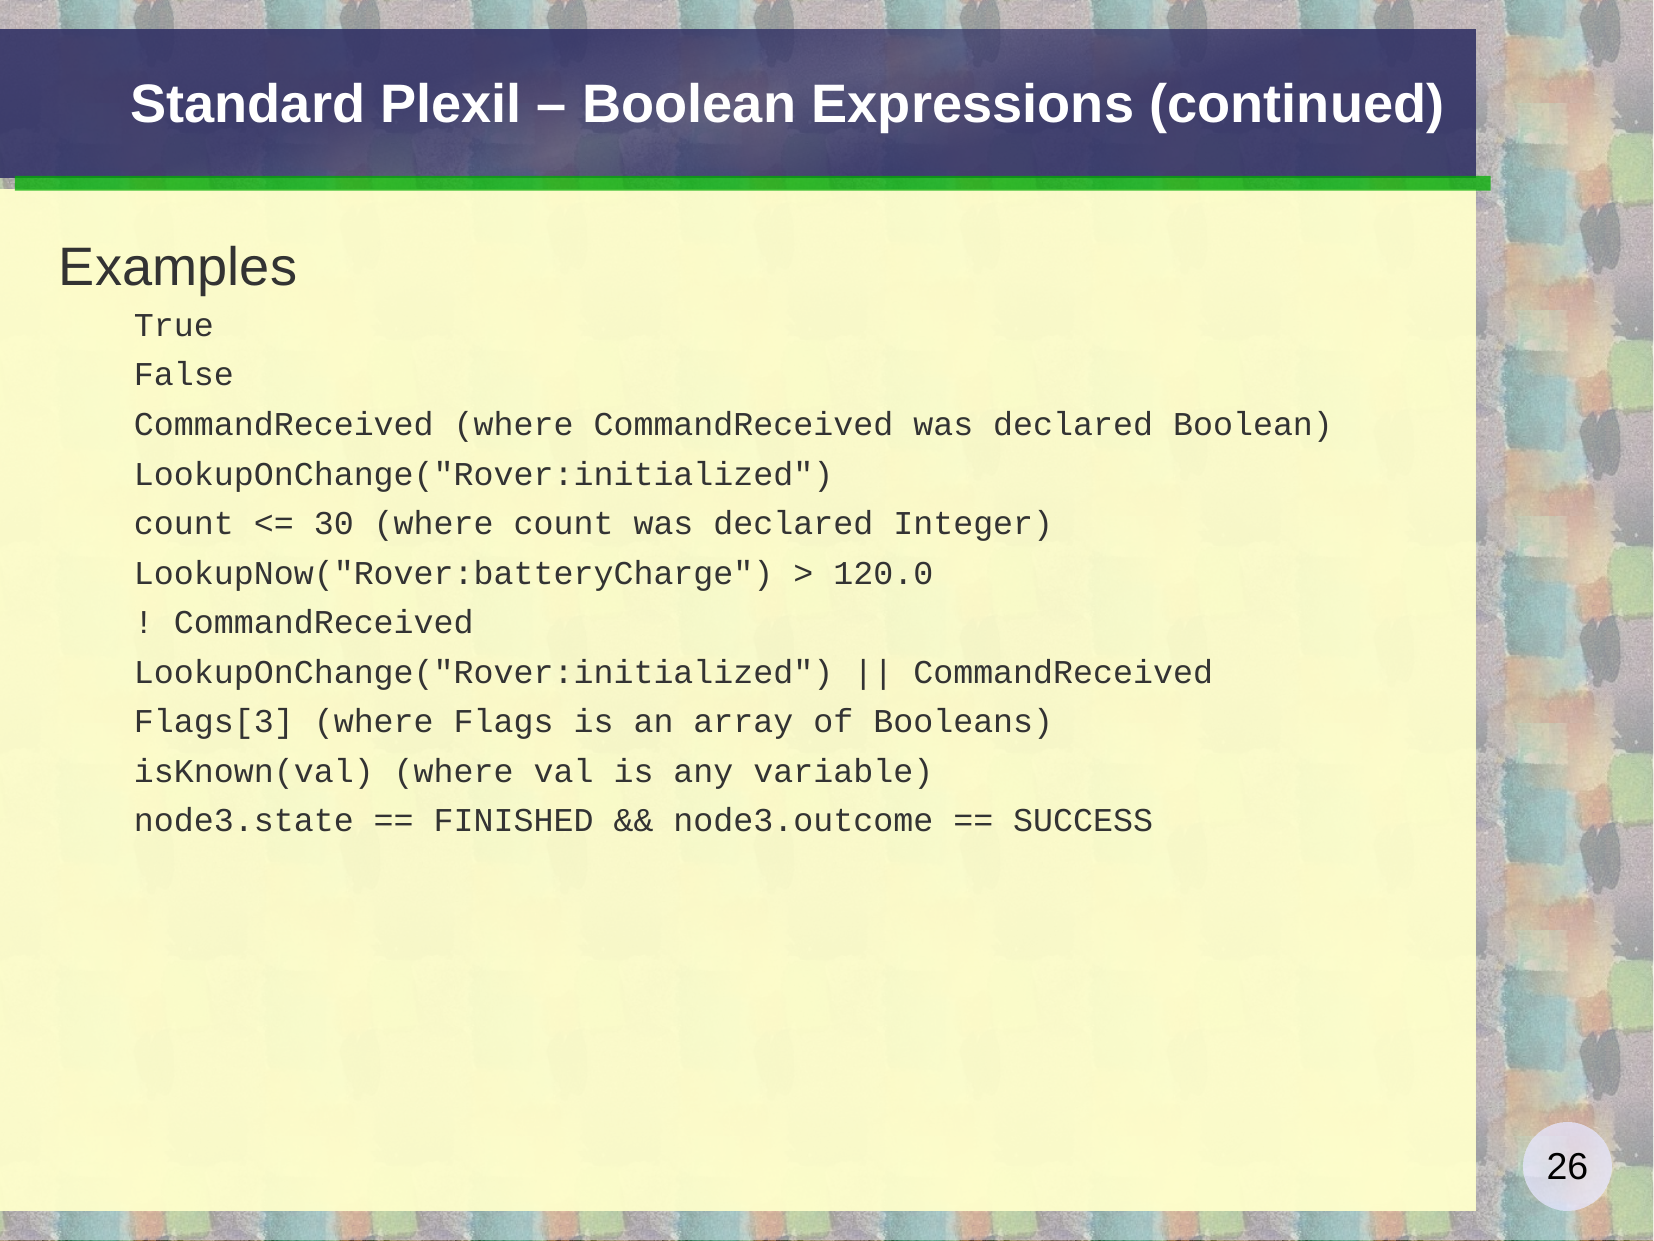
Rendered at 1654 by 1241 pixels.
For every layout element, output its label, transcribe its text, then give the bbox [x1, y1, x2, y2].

title Standard Plexil – Boolean Expressions (continued) [29, 66, 1447, 141]
list Examples True False CommandReceived (where CommandReceived was declared Boolean) LookupOnChange("Rover:initialized") count <= 30 (where count was declared Integer) LookupNow("Rover:batteryCharge") > 120.0 ! CommandReceived LookupOnChange("Rover:initialized") || CommandReceived Flags[3] (where Flags is an array of Booleans) isKnown(val) (where val is any variable) node3.state == FINISHED && node3.outcome == SUCCESS [58, 236, 1417, 1167]
